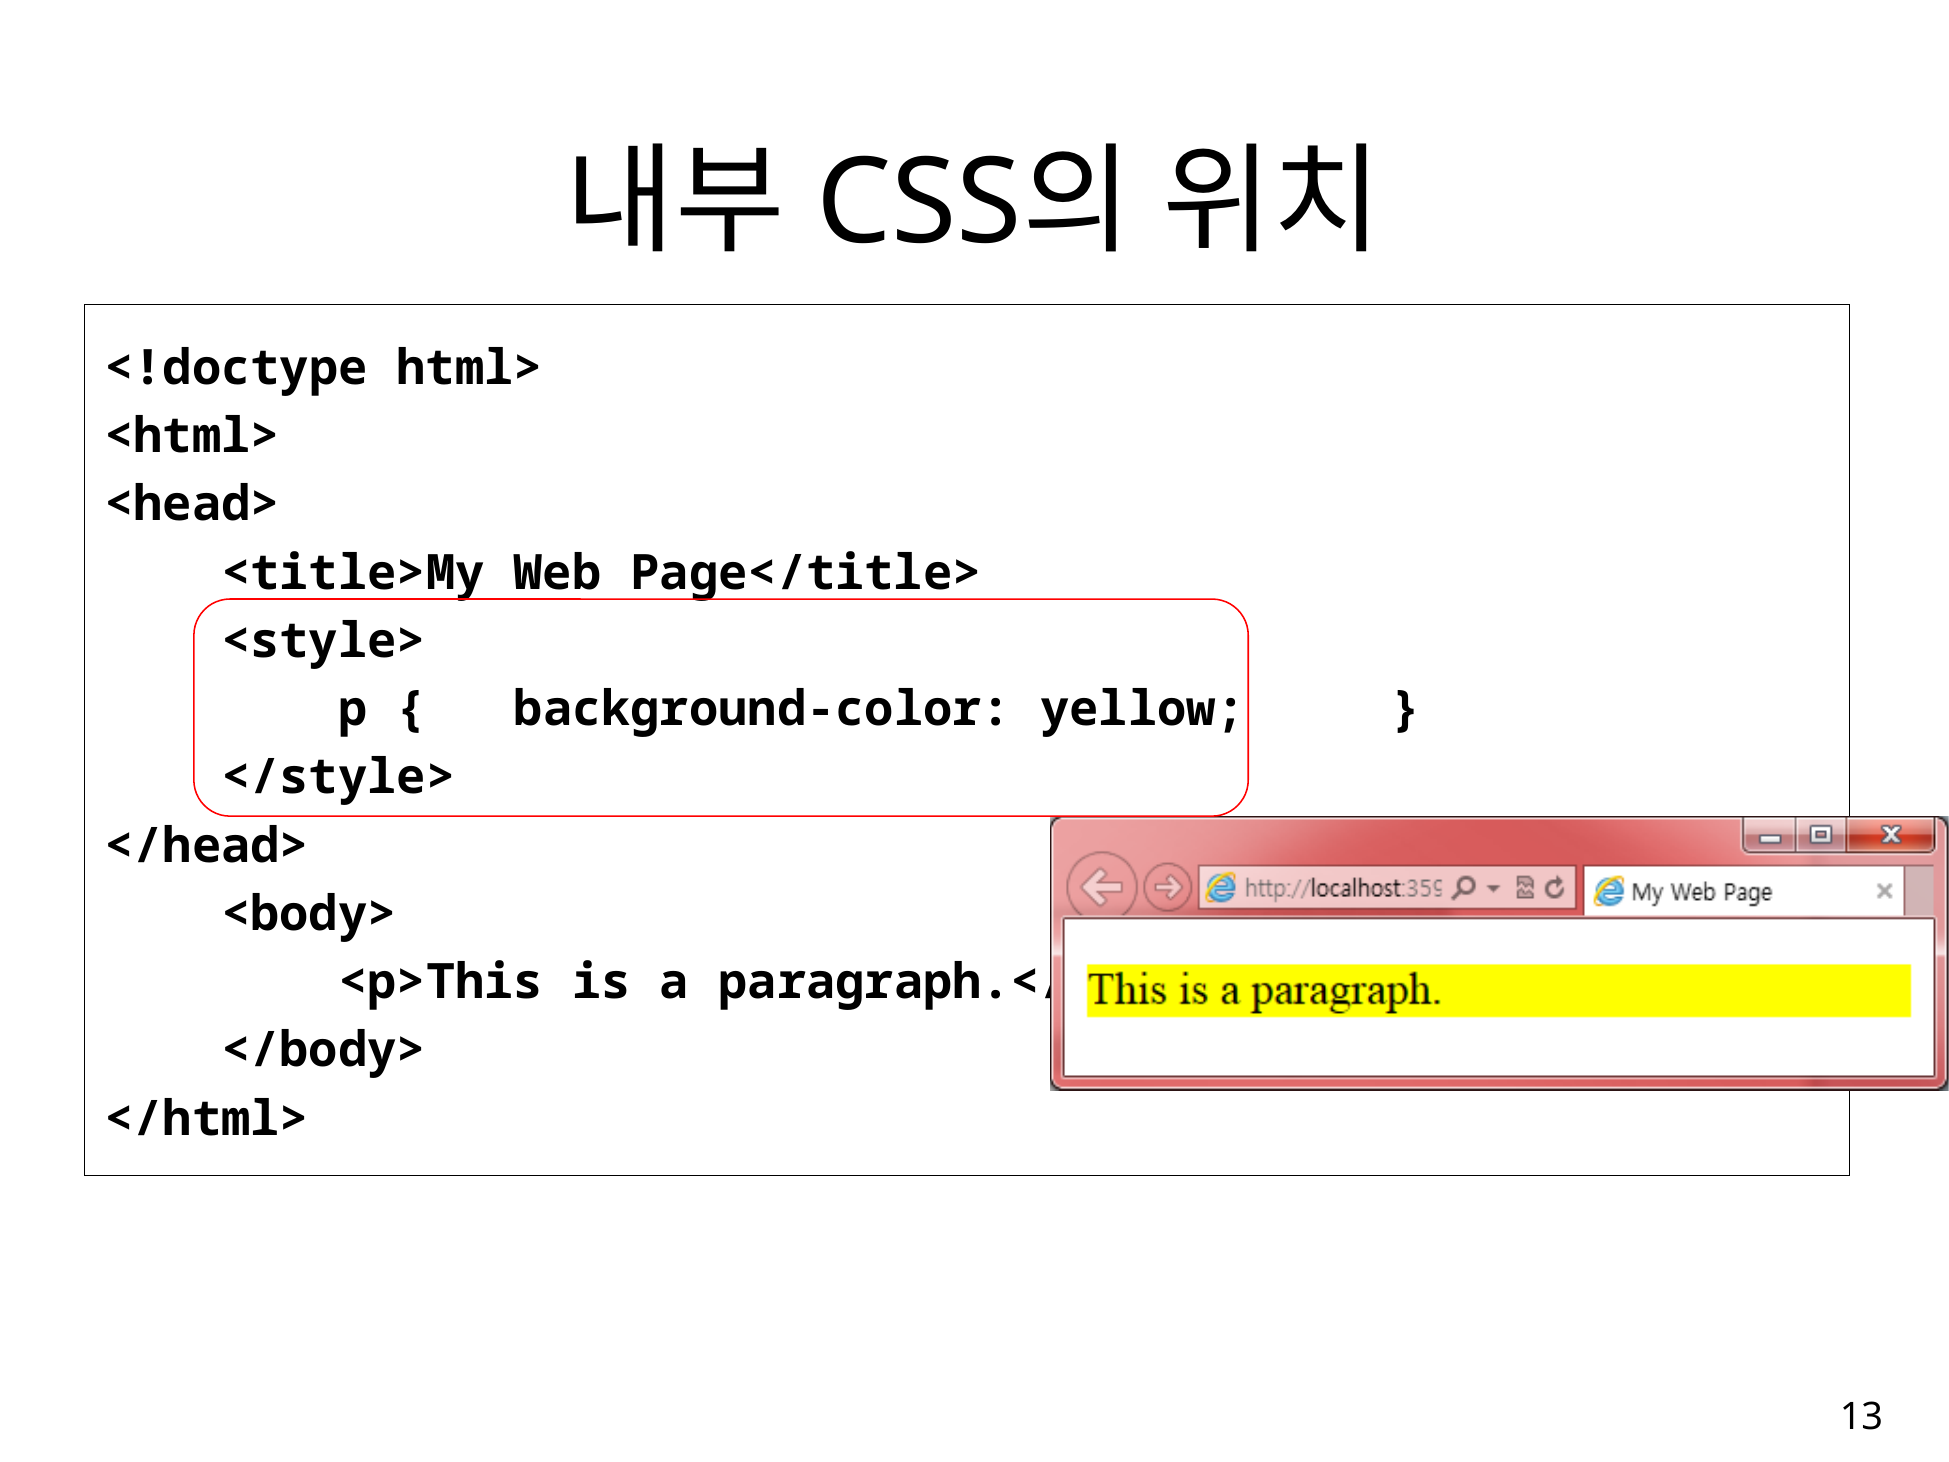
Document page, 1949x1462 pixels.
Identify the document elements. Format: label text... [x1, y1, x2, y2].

title 내부 CSS의 위치 [178, 111, 1771, 274]
text_box <!doctype html> <html> <head> <title>My Web Page</title> <style> p { background-color: yellow; } </style> </head> <body> <p>This is a paragraph.</p> </body> </html> [195, 600, 1247, 815]
picture [1050, 816, 1949, 1091]
text_box <!doctype html> <html> <head> <title>My Web Page</title> <style> p { background-color: yellow; } </style> </head> <body> <p>This is a paragraph.</p> </body> </html> [84, 304, 1850, 1176]
slide_number 20 [1496, 1372, 1899, 1462]
